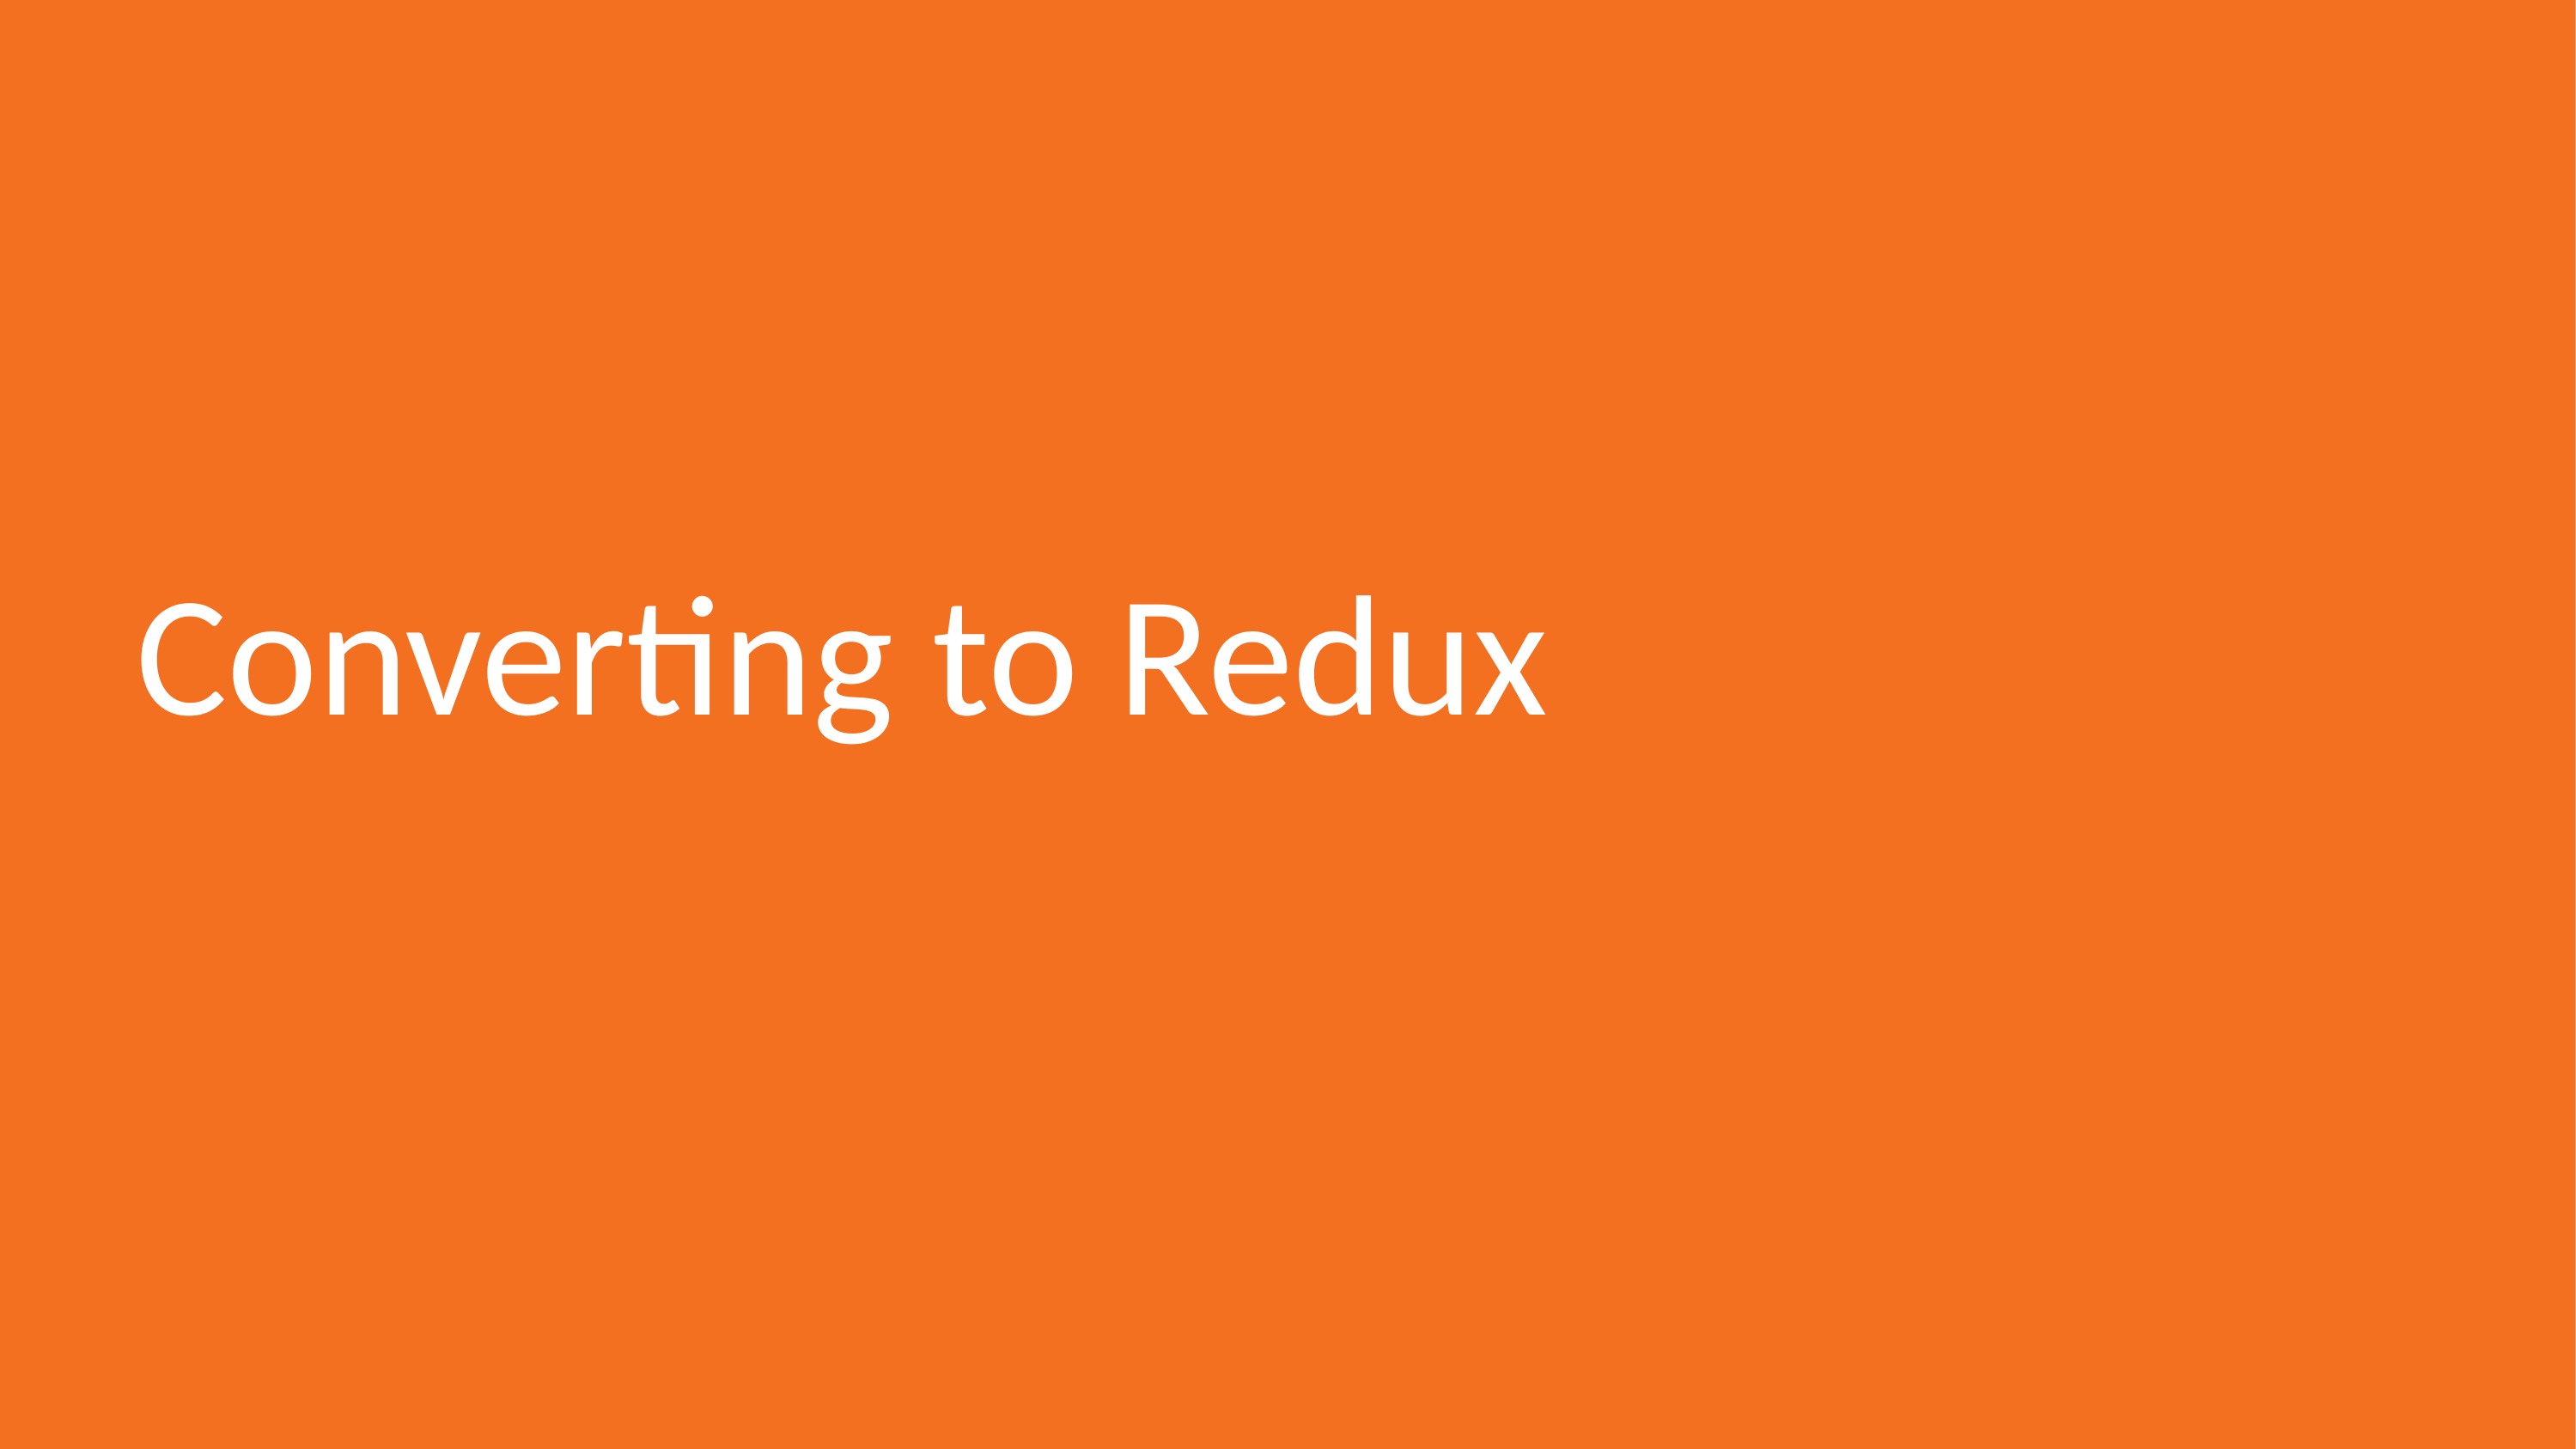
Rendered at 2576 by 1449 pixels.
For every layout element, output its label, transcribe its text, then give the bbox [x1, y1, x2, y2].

title Converting to Redux [110, 512, 2427, 776]
